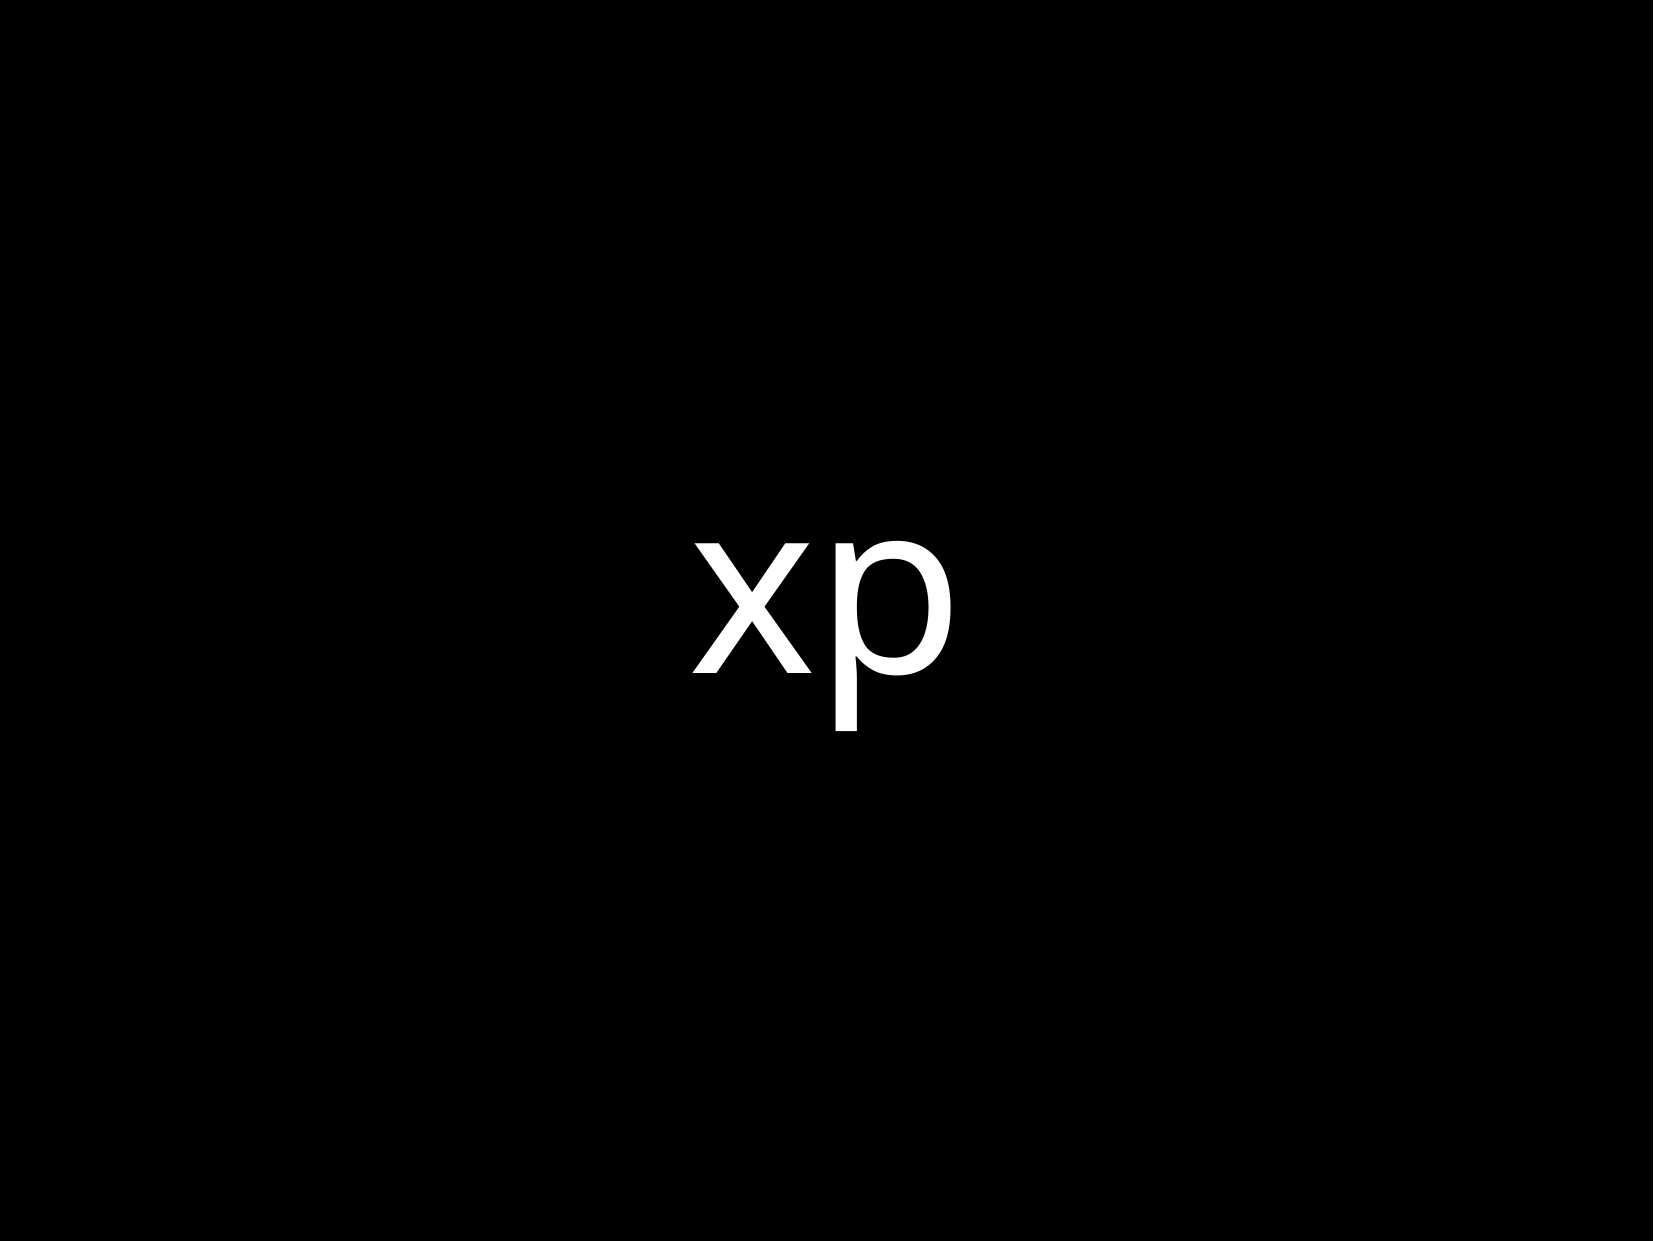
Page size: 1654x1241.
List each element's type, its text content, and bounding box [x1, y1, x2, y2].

text_box xp [82, 56, 1571, 1102]
